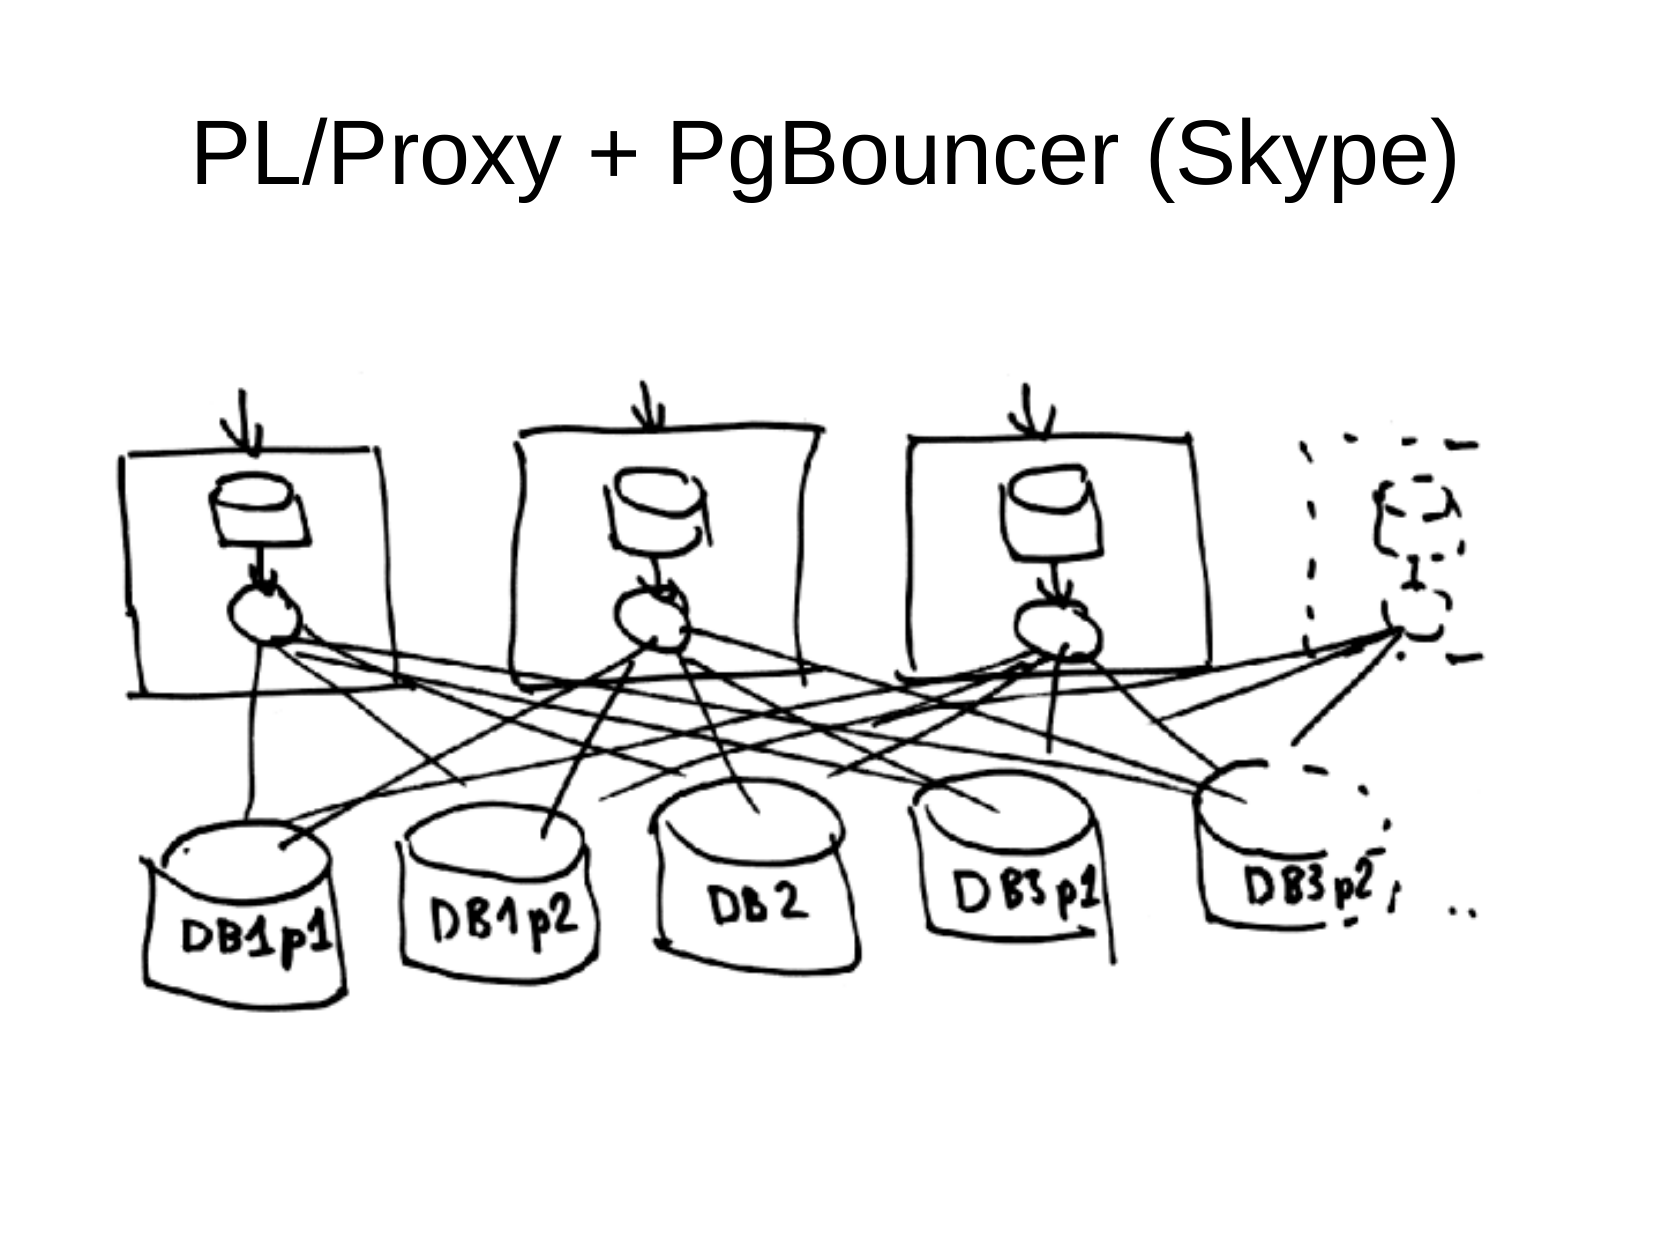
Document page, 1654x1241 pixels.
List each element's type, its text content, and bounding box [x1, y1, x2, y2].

picture [82, 363, 1571, 1036]
title PL/Proxy + PgBouncer (Skype) [82, 49, 1571, 257]
